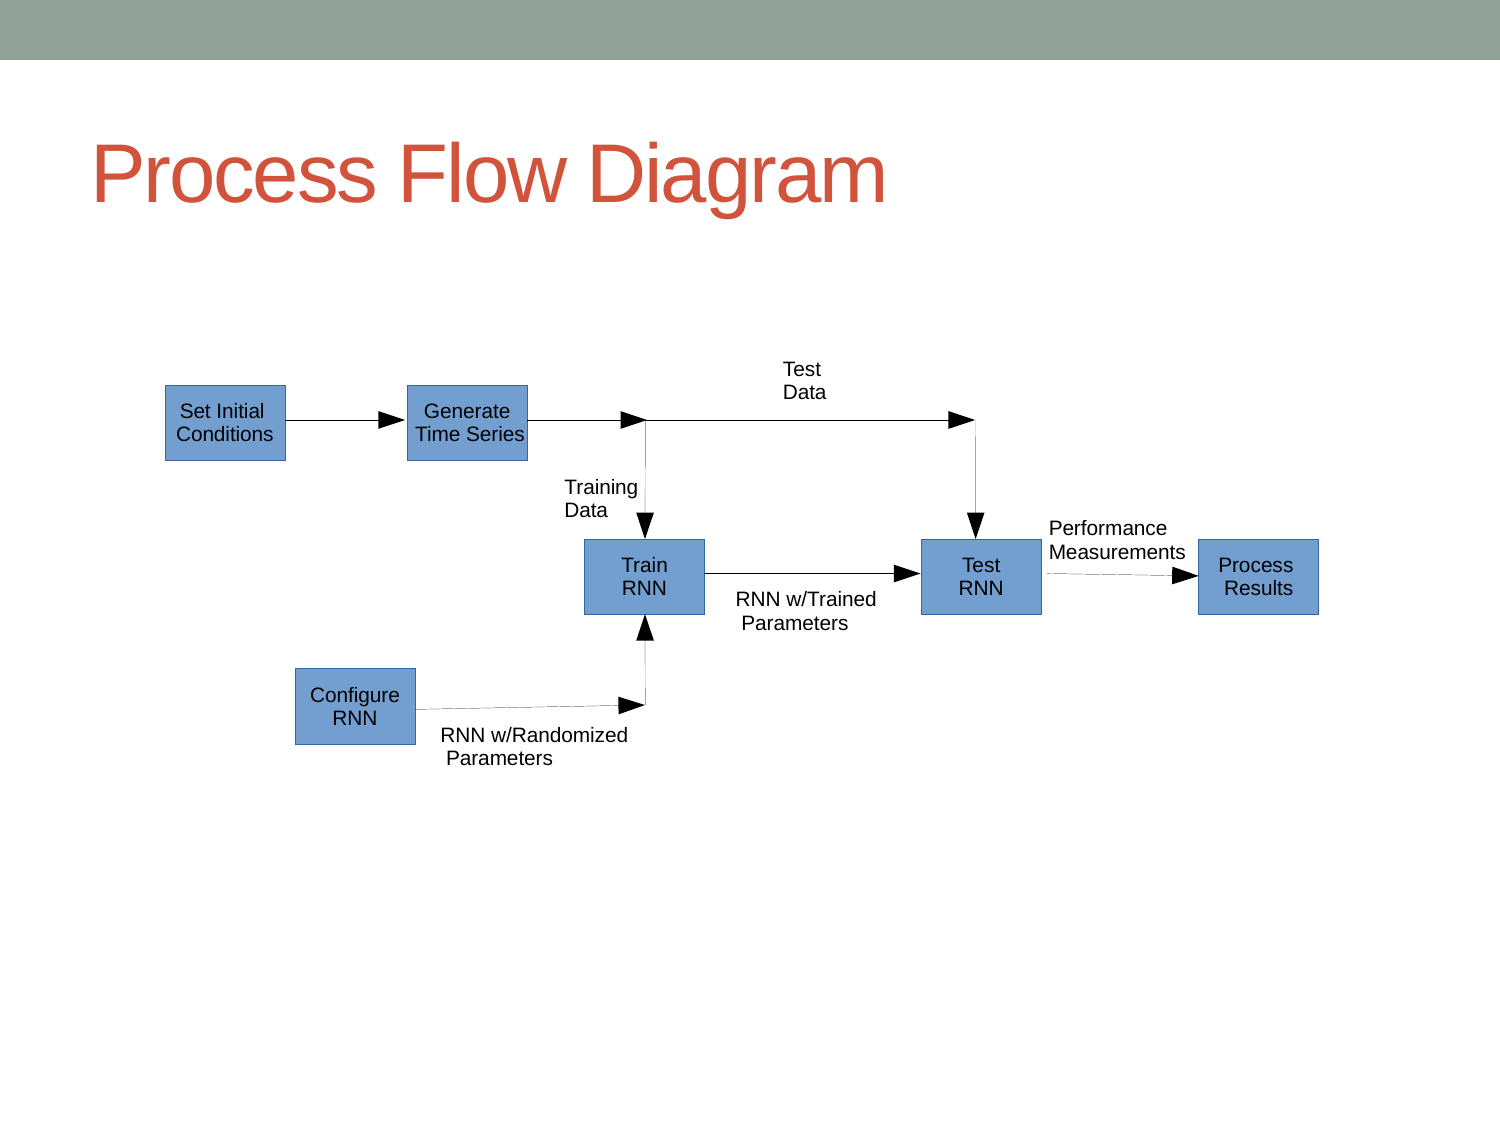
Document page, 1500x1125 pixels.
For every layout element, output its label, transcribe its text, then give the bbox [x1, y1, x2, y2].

text_box Process Results [1198, 539, 1319, 615]
text_box Test RNN [921, 539, 1042, 615]
text_box Train RNN [584, 539, 705, 615]
text_box RNN w/Trained Parameters [720, 580, 892, 642]
text_box Generate Time Series [407, 385, 528, 461]
text_box RNN w/Randomized Parameters [425, 716, 643, 778]
text_box Set Initial Conditions [165, 385, 286, 461]
text_box Performance Measurements [1033, 509, 1204, 576]
text_box Training Data [549, 468, 653, 530]
title Process Flow Diagram [75, 87, 1425, 250]
text_box Test Data [768, 350, 842, 412]
text_box Configure RNN [295, 668, 416, 745]
